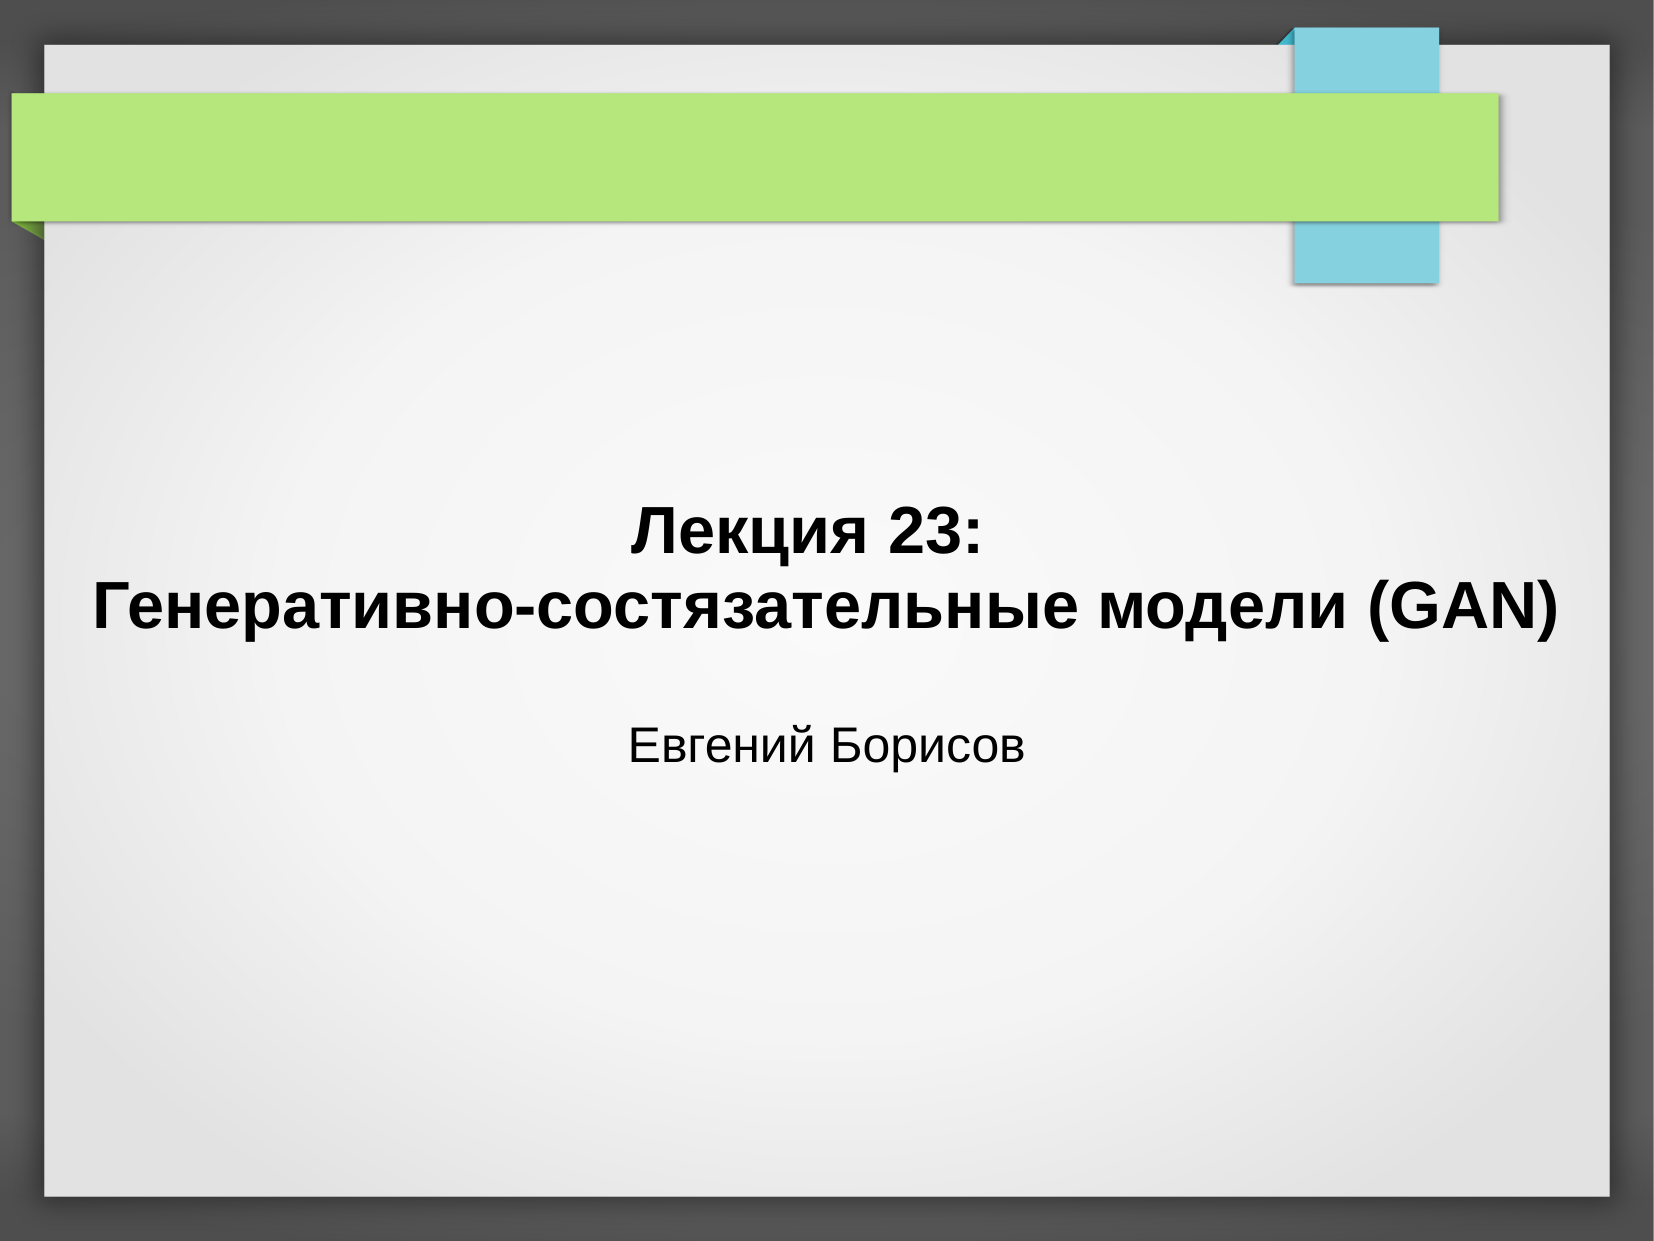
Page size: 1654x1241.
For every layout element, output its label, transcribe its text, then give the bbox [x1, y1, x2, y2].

subtitle Лекция 23: Генеративно-состязательные модели (GAN) Евгений Борисов [82, 290, 1571, 1010]
picture [0, 0, 1654, 1241]
